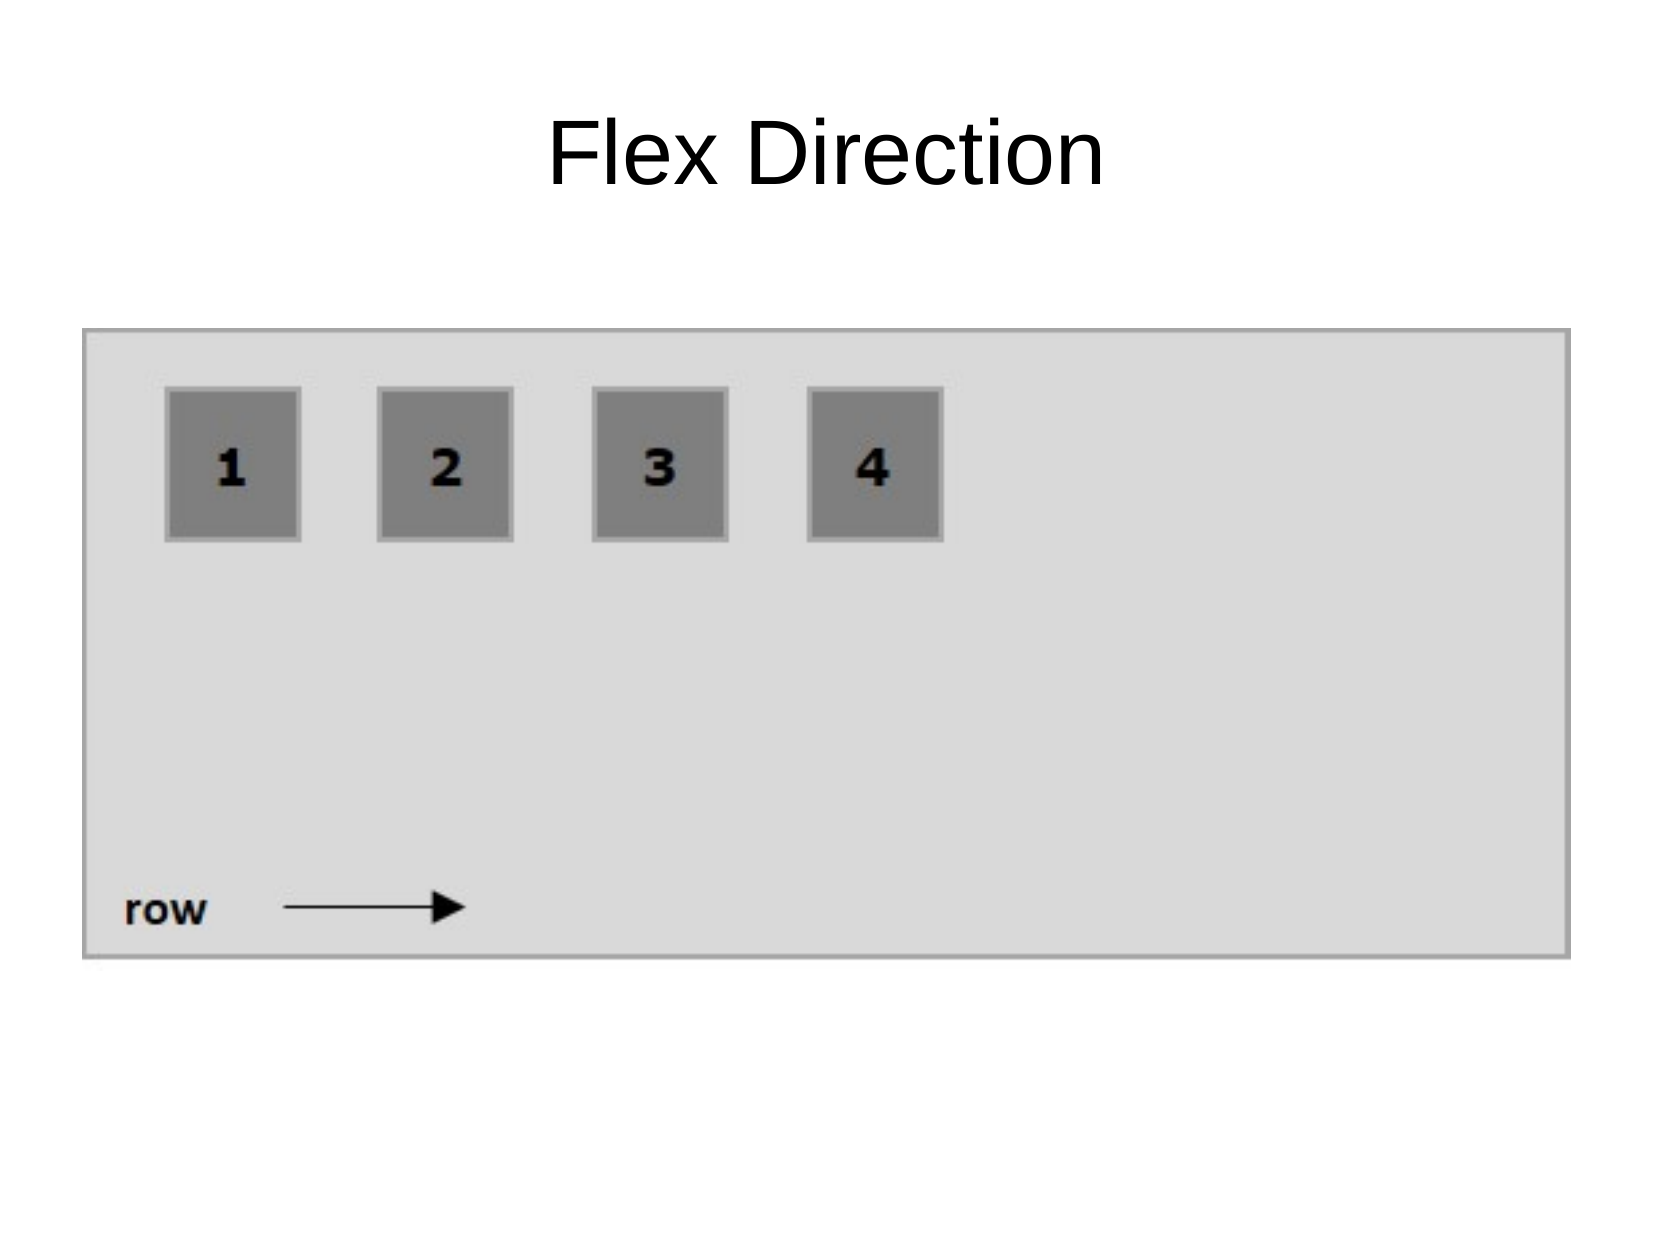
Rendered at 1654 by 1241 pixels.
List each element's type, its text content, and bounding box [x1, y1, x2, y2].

picture [82, 328, 1571, 971]
title Flex Direction [82, 49, 1571, 257]
